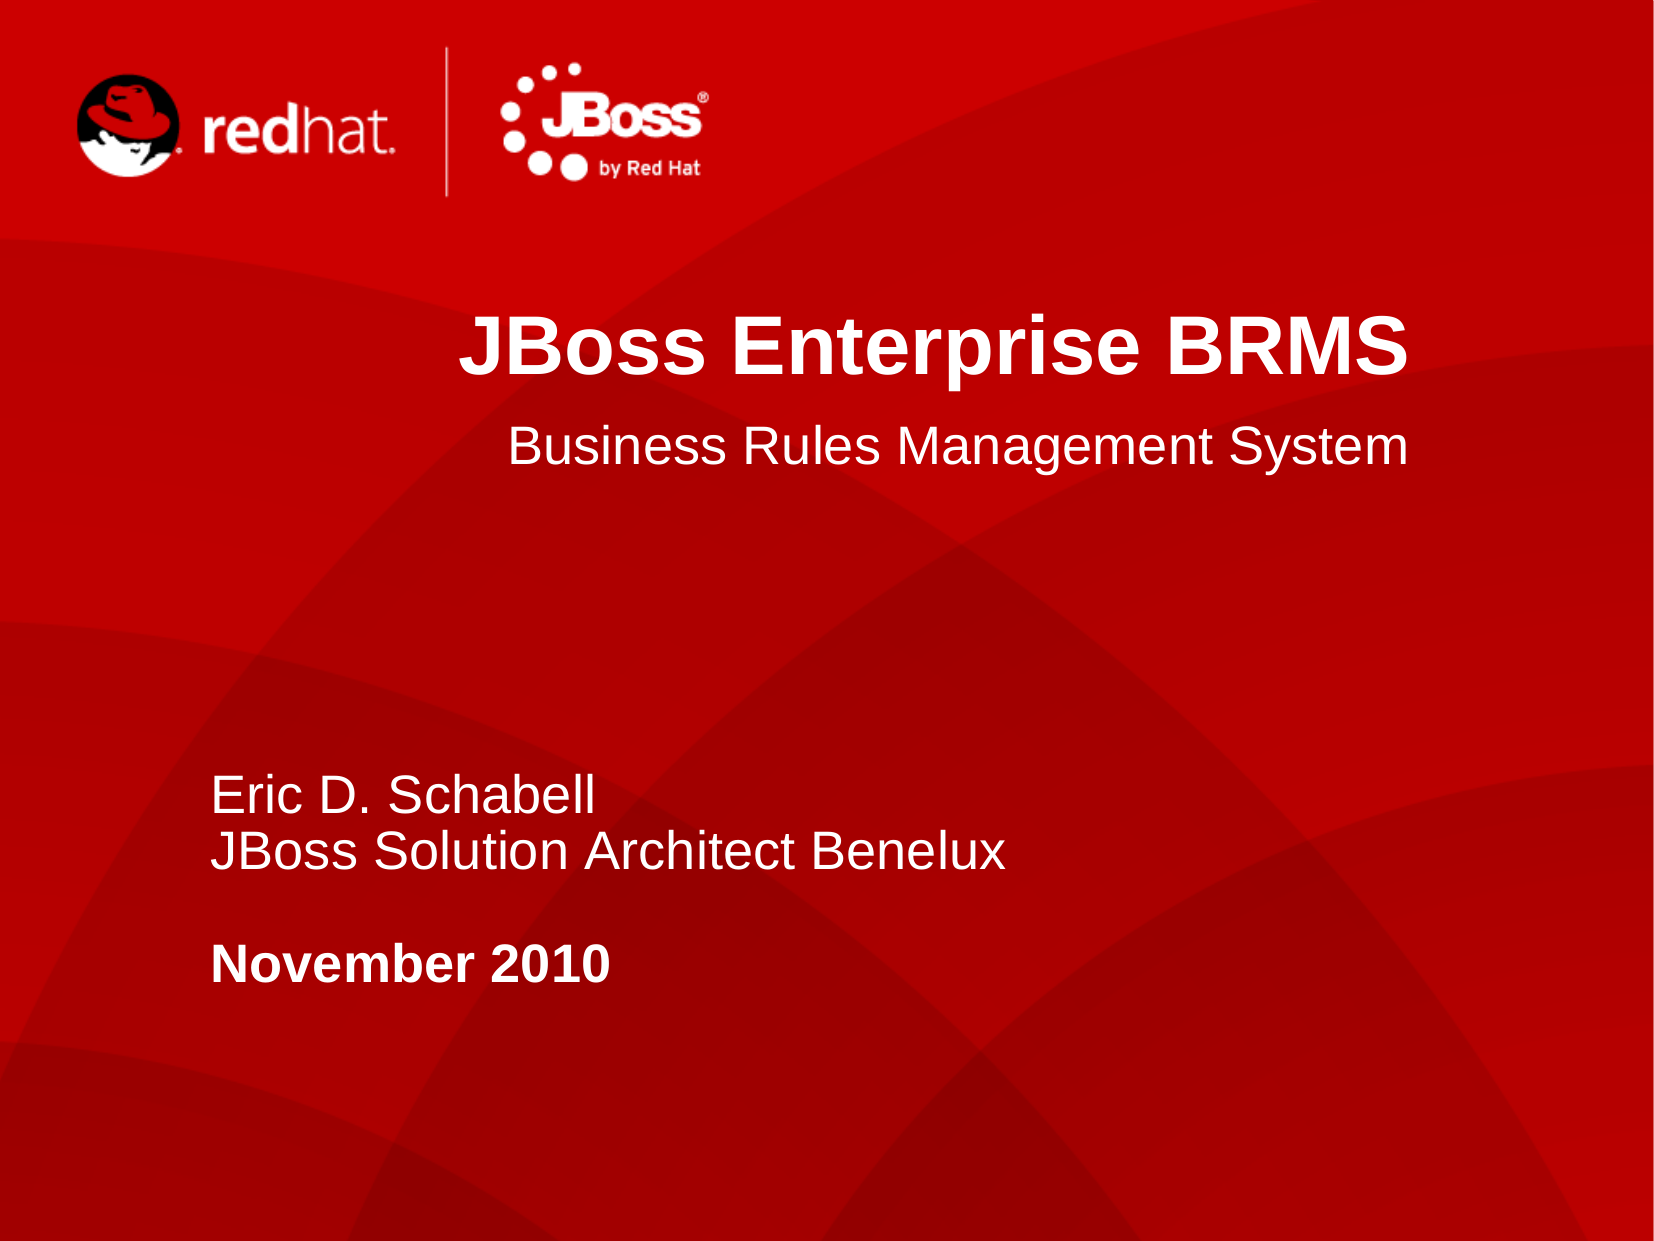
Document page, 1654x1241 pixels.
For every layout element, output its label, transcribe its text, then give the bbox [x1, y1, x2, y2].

text_box JBoss Enterprise BRMS Business Rules Management System [187, 297, 1426, 790]
picture [0, 0, 1654, 1241]
text_box Eric D. Schabell JBoss Solution Architect Benelux November 2010 [195, 790, 1126, 1112]
